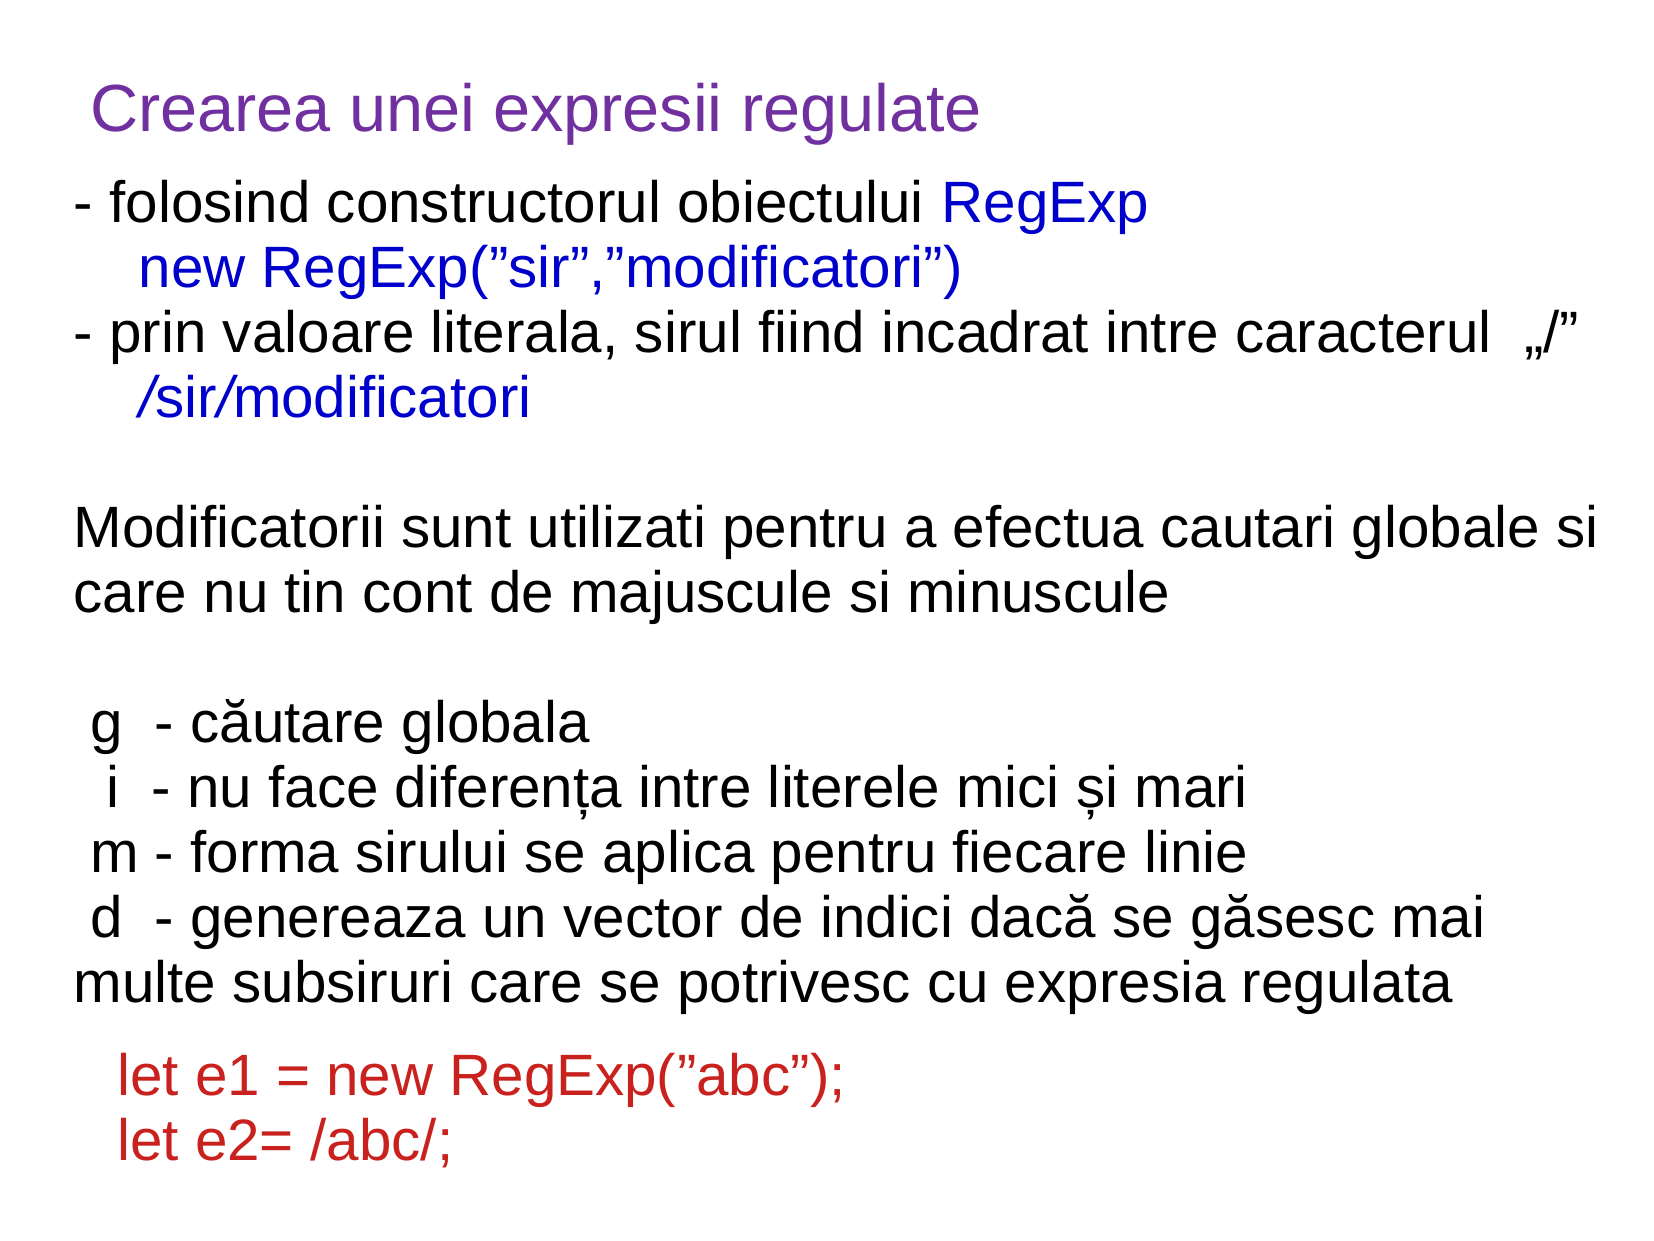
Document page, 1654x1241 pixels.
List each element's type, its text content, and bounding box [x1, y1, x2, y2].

text_box let e1 = new RegExp(”abc”); let e2= /abc/; [86, 1035, 1111, 1193]
text_box - folosind constructorul obiectului RegExp new RegExp(”sir”,”modificatori”) - prin valoare literala, sirul fiind incadrat intre caracterul „/” /sir/modificatori Modificatorii sunt utilizati pentru a efectua cautari globale si care nu tin cont de majuscule si minuscule g - căutare globala i - nu face diferența intre literele mici și mari m - forma sirului se aplica pentru fiecare linie d - genereaza un vector de indici dacă se găsesc mai multe subsiruri care se potrivesc cu expresia regulata [59, 162, 1619, 1188]
text_box Crearea unei expresii regulate [56, 56, 1578, 312]
